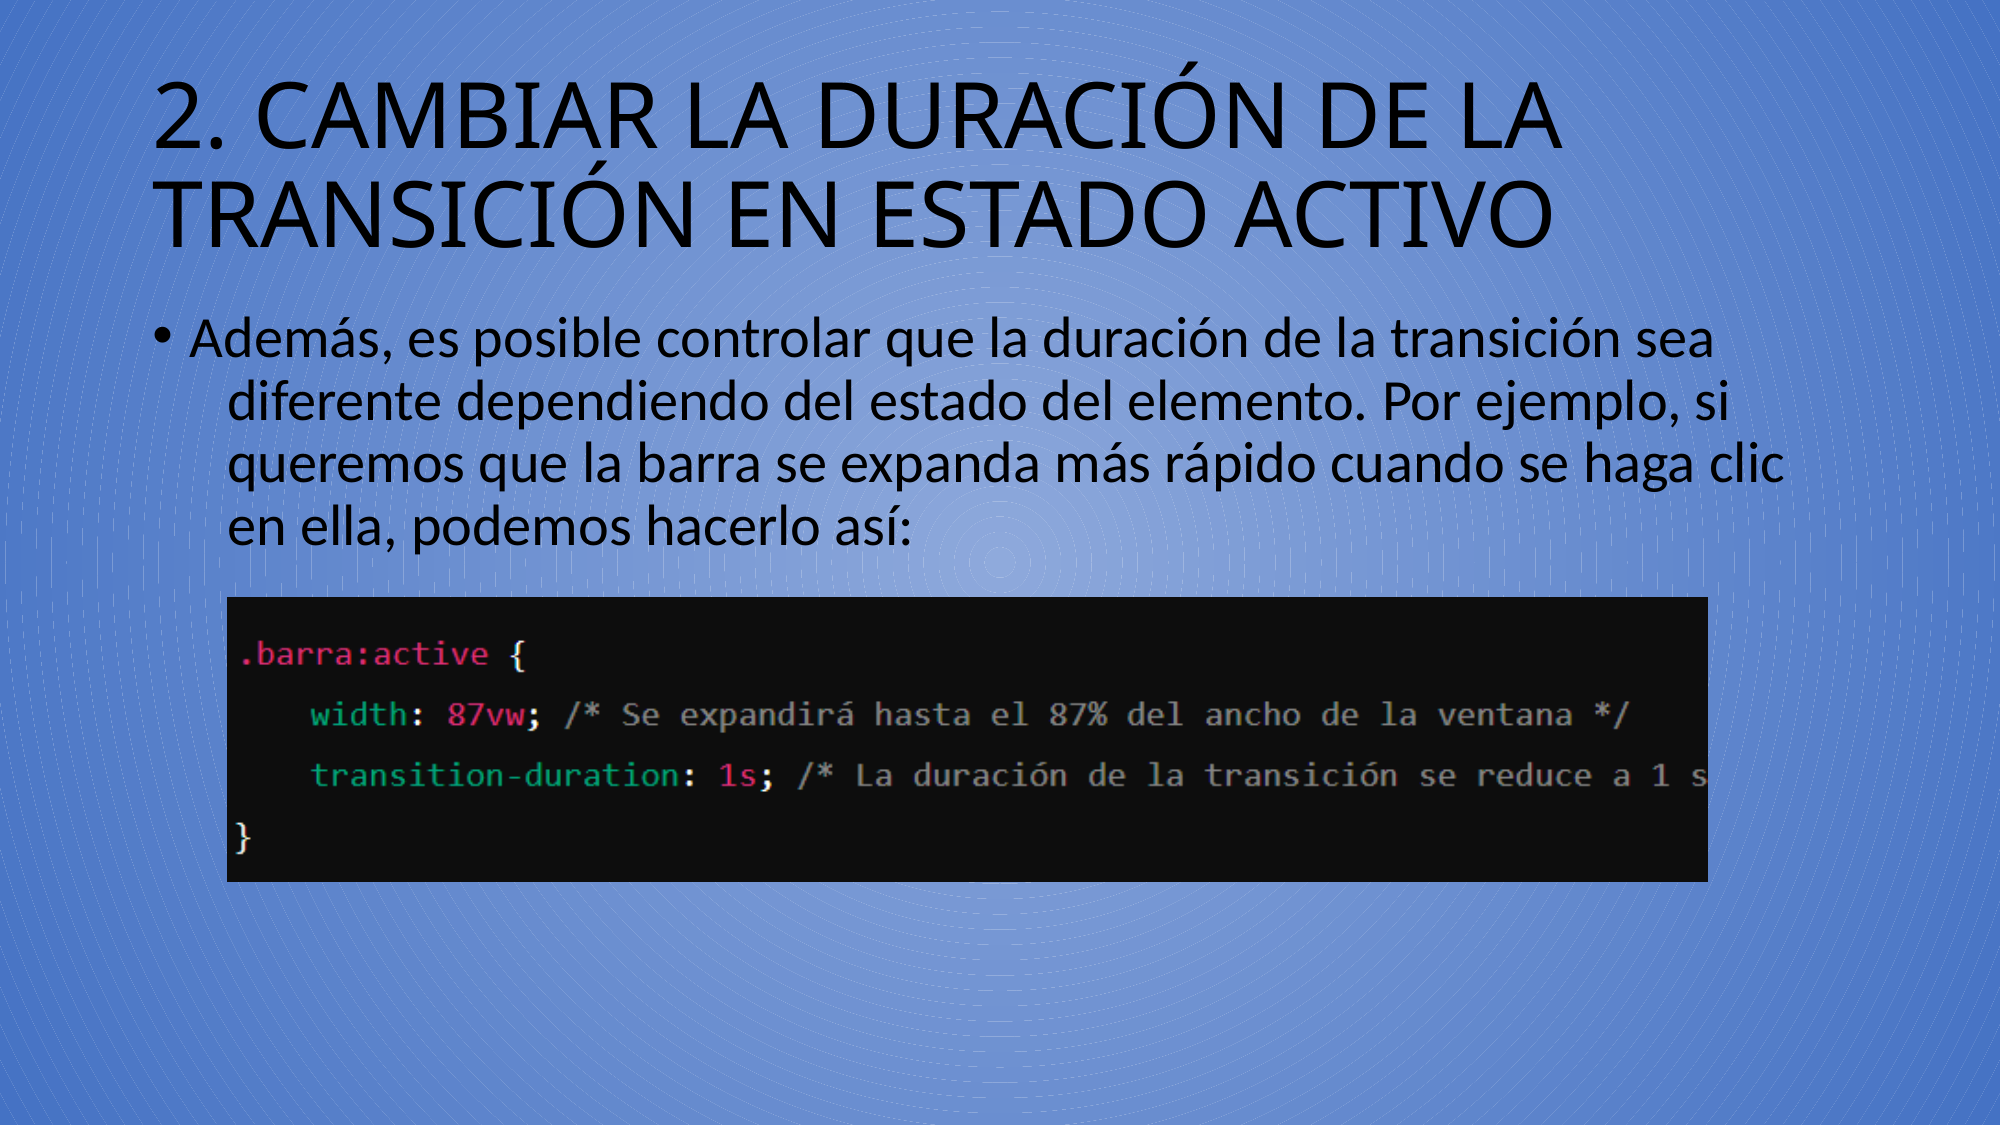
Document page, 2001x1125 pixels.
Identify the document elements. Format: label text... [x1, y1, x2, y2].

title 2. CAMBIAR LA DURACIÓN DE LA TRANSICIÓN EN ESTADO ACTIVO [137, 59, 1863, 278]
picture [227, 597, 1708, 882]
list Además, es posible controlar que la duración de la transición sea diferente dependiendo del estado del elemento. Por ejemplo, si queremos que la barra se expanda más rápido cuando se haga clic en ella, podemos hacerlo así: [137, 299, 1863, 1014]
